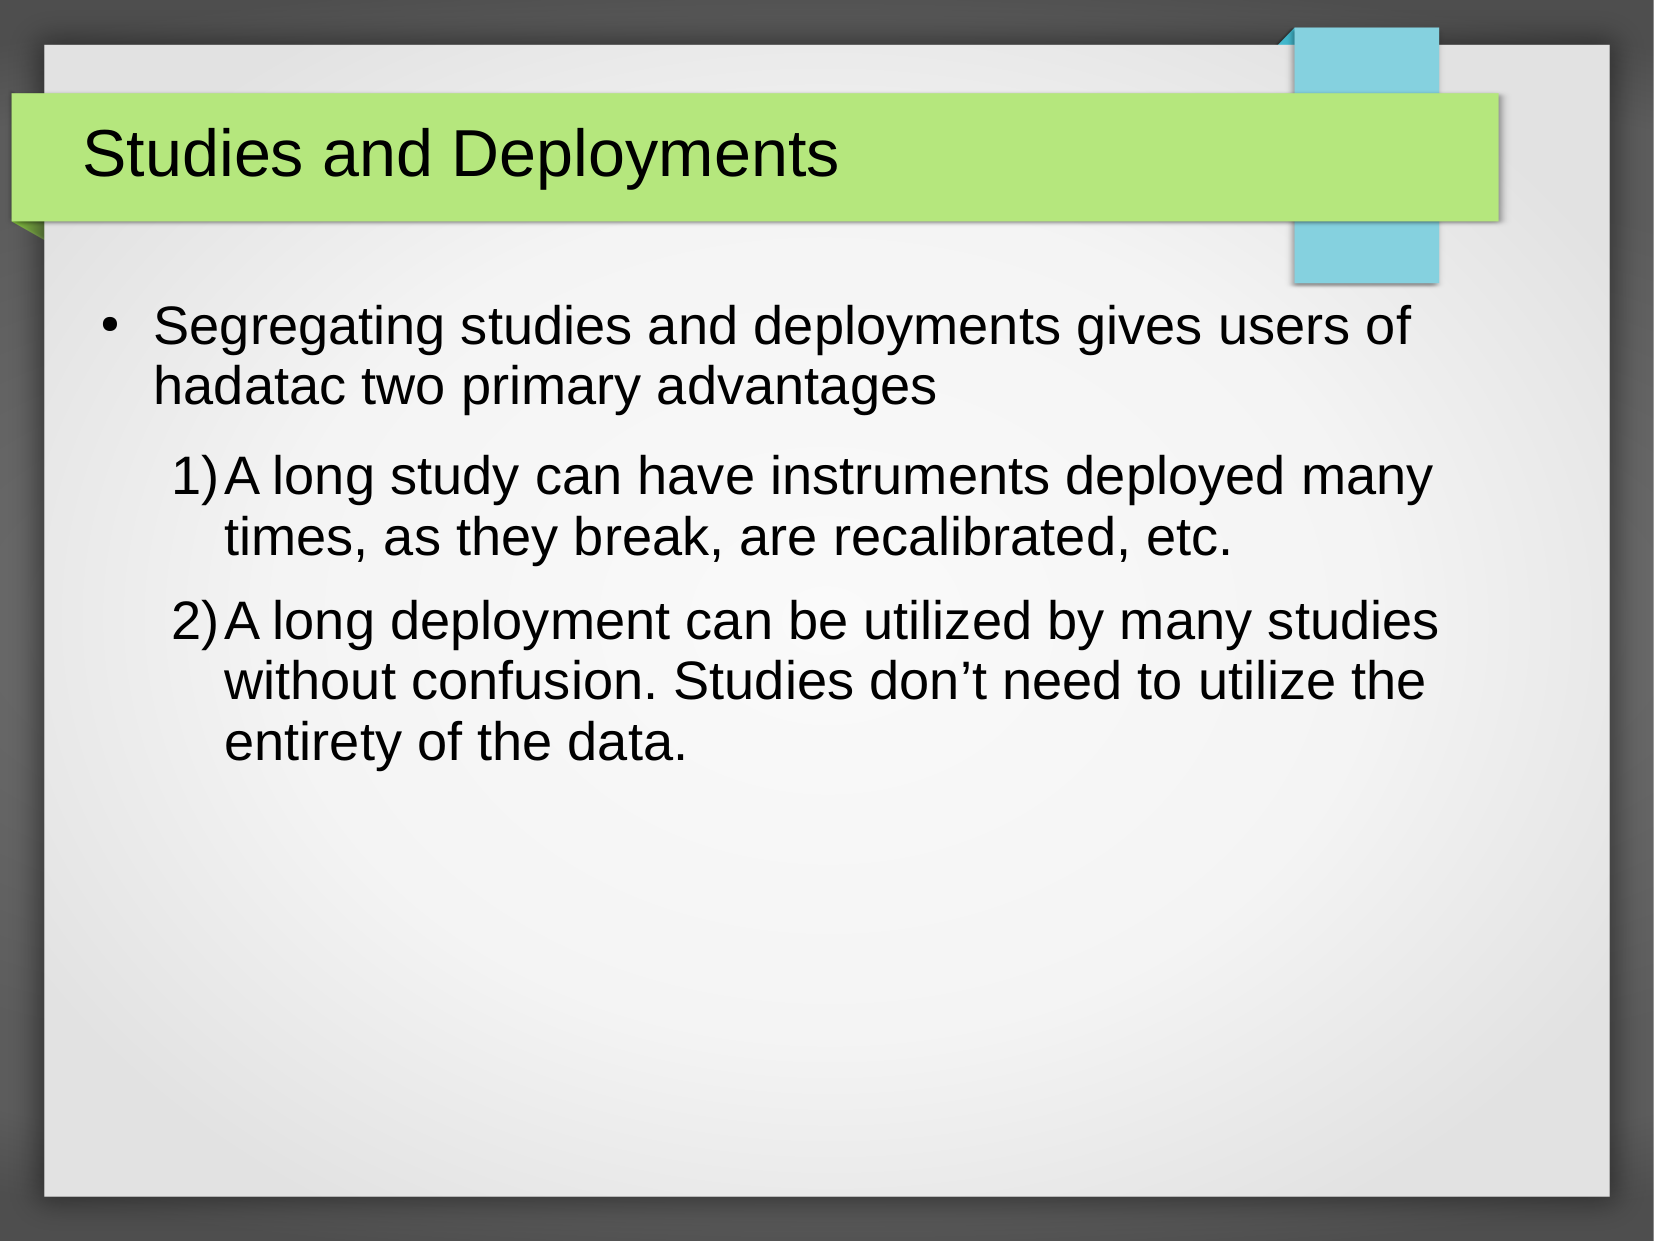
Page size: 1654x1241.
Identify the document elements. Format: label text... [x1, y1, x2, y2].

picture [0, 0, 1654, 1241]
list Segregating studies and deployments gives users of hadatac two primary advantages A long study can have instruments deployed many times, as they break, are recalibrated, etc. A long deployment can be utilized by many studies without confusion. Studies don’t need to utilize the entirety of the data. [82, 295, 1571, 1015]
title Studies and Deployments [82, 94, 1264, 213]
